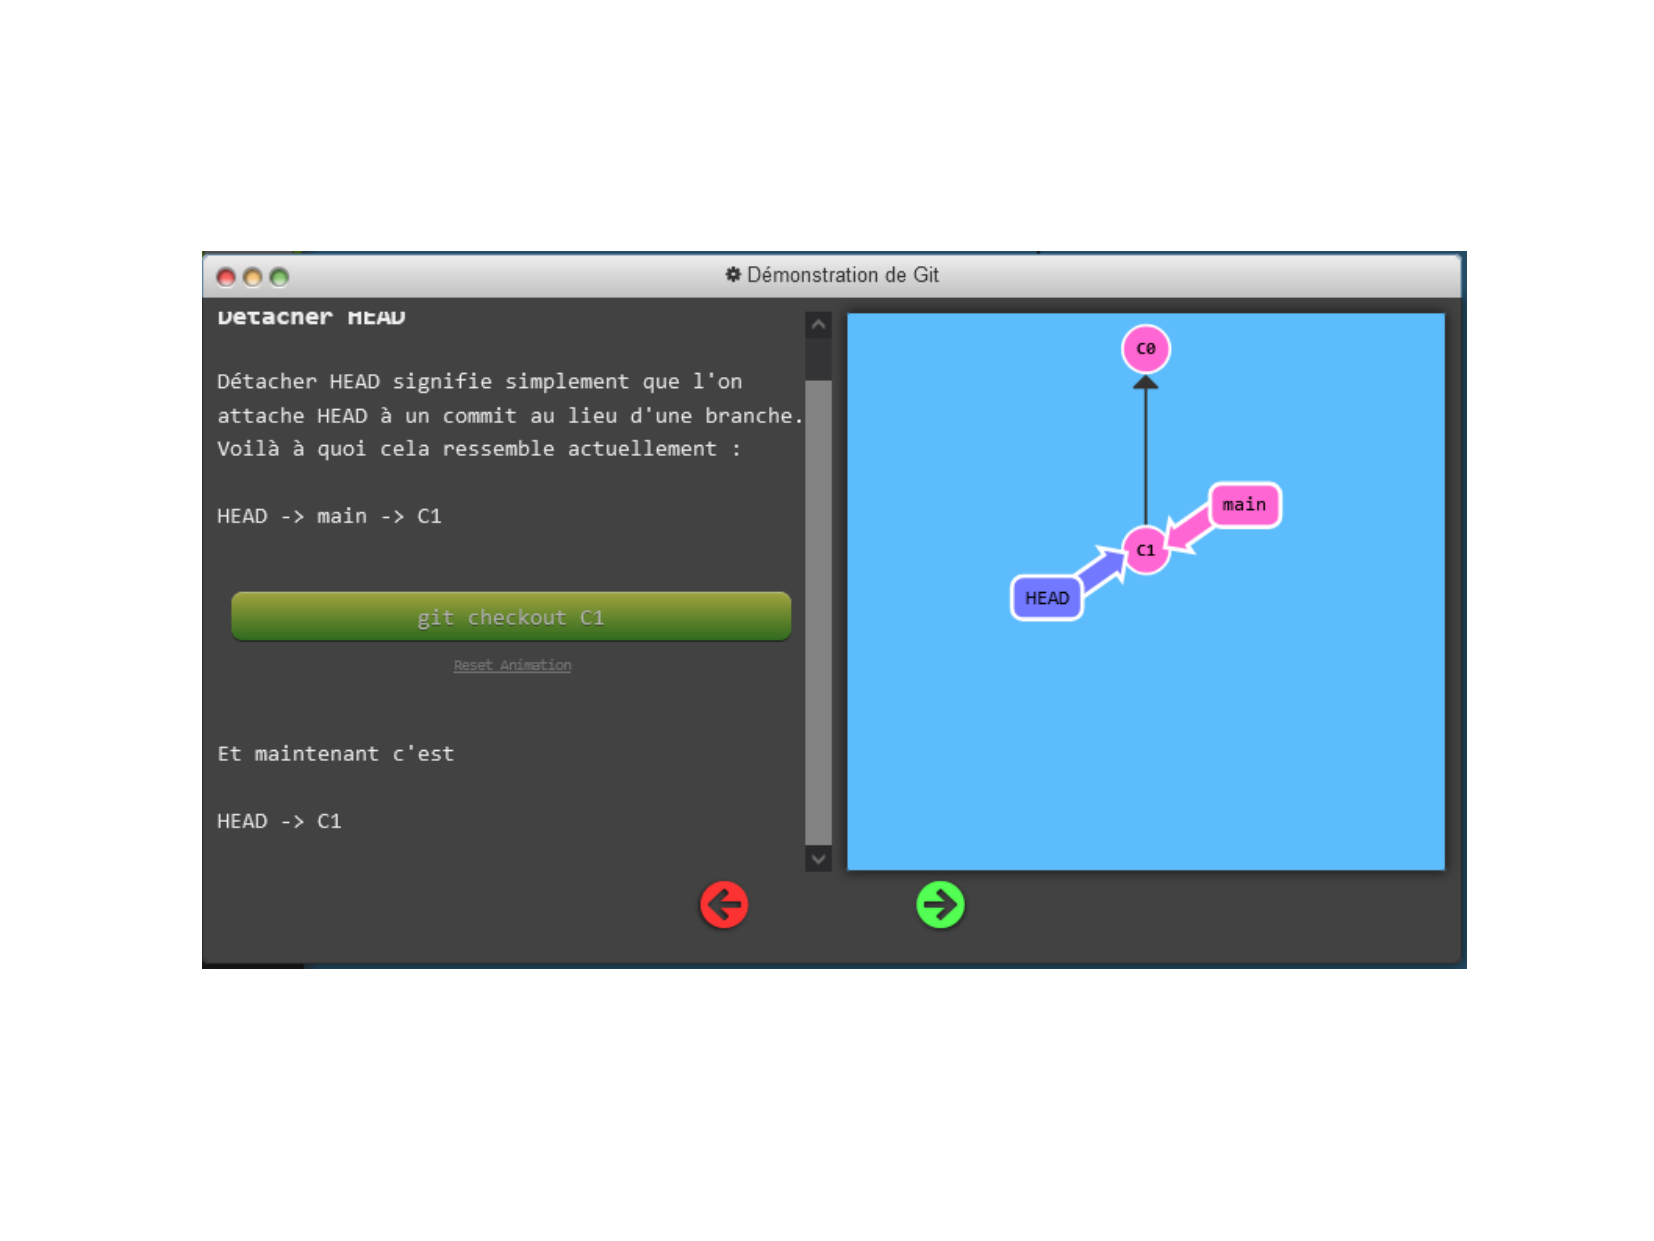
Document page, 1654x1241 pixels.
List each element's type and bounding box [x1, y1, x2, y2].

picture [202, 251, 1467, 969]
